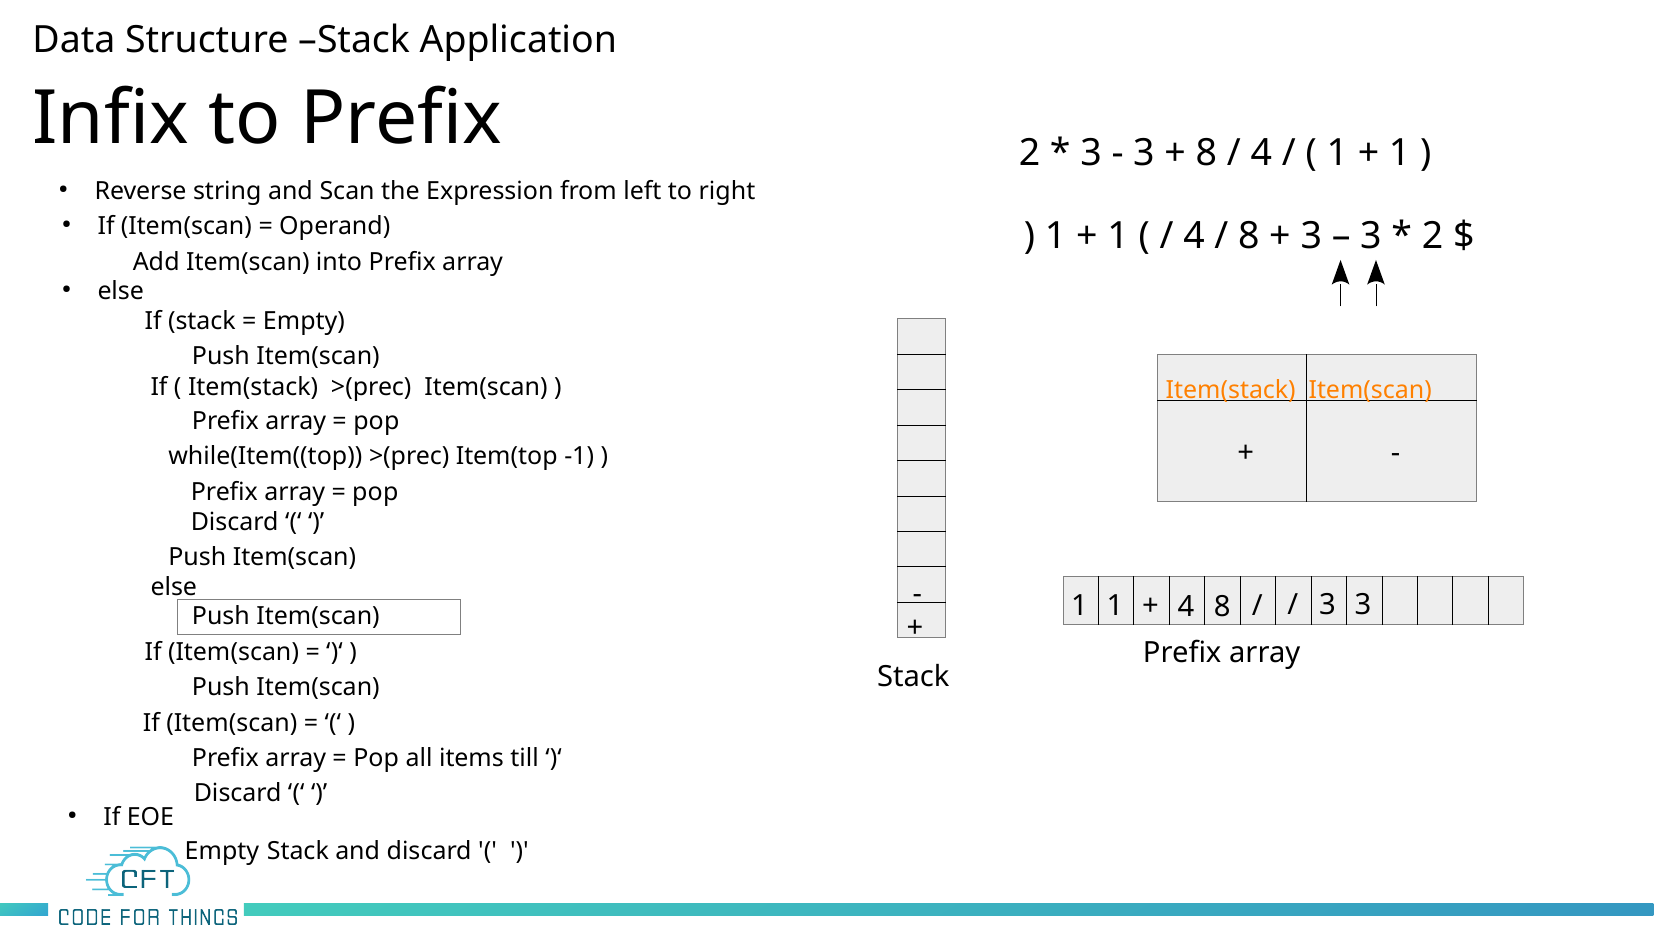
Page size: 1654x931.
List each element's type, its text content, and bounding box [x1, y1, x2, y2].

text_box while(Item((top)) >(prec) Item(top -1) ) [118, 430, 762, 489]
text_box [897, 355, 946, 389]
text_box 3 [1339, 576, 1388, 626]
text_box Prefix array = pop [140, 466, 442, 526]
text_box Prefix array = Pop all items till ‘)‘ [141, 732, 685, 792]
text_box ) 1 + 1 ( / 4 / 8 + 3 – 3 * 2 $ [973, 200, 1577, 260]
text_box + [1222, 423, 1277, 473]
text_box Push Item(scan) [141, 590, 414, 625]
text_box [1418, 576, 1452, 625]
text_box [897, 532, 946, 566]
text_box Push Item(scan) [118, 531, 390, 576]
text_box 3 [1304, 576, 1339, 626]
text_box [1157, 410, 1306, 502]
text_box Push Item(scan) [141, 661, 473, 706]
text_box Discard ‘(‘ ‘)’ [140, 496, 376, 531]
text_box 4 [1162, 577, 1211, 627]
text_box [1489, 576, 1524, 625]
text_box / [1237, 577, 1282, 627]
text_box Empty Stack and discard '(' ')' [134, 820, 656, 880]
text_box If (Item(scan) = ‘(‘ ) [92, 696, 449, 756]
text_box + [1127, 577, 1162, 627]
text_box Discard ‘(‘ ‘)’ [143, 767, 475, 812]
text_box [1307, 354, 1477, 360]
title Data Structure –Stack Application Infix to Prefix [32, 12, 1536, 166]
text_box [897, 318, 946, 354]
text_box [1157, 354, 1306, 360]
text_box Prefix array = pop [141, 395, 498, 430]
text_box 1 [1091, 577, 1127, 627]
text_box Prefix array [1128, 626, 1341, 674]
text_box else [47, 265, 213, 325]
text_box - [1376, 423, 1421, 473]
text_box [897, 426, 946, 460]
text_box [897, 497, 946, 531]
text_box If (Item(scan) = ‘)‘ ) [94, 625, 508, 671]
text_box [1388, 576, 1417, 625]
text_box - [897, 565, 943, 598]
text_box If ( Item(stack) >(prec) Item(scan) ) [100, 360, 632, 406]
text_box If EOE [53, 791, 201, 836]
text_box Push Item(scan) [141, 330, 473, 390]
text_box If (stack = Empty) [94, 295, 449, 355]
text_box / [1272, 575, 1317, 626]
text_box + [891, 598, 947, 648]
text_box [897, 390, 946, 425]
text_box If (Item(scan) = Operand) [47, 200, 491, 260]
text_box 8 [1211, 577, 1237, 627]
text_box [414, 599, 461, 625]
text_box 2 * 3 - 3 + 8 / 4 / ( 1 + 1 ) [968, 118, 1554, 178]
text_box else [100, 561, 243, 621]
text_box Item(stack) Item(scan) [1115, 360, 1483, 410]
text_box Add Item(scan) into Prefix array [82, 236, 780, 286]
text_box [1453, 576, 1488, 625]
picture [59, 846, 237, 925]
text_box 1 [1056, 576, 1105, 627]
text_box [897, 461, 946, 496]
text_box [1307, 410, 1477, 502]
text_box Reverse string and Scan the Expression from left to right [44, 165, 960, 225]
text_box Stack [862, 647, 973, 697]
